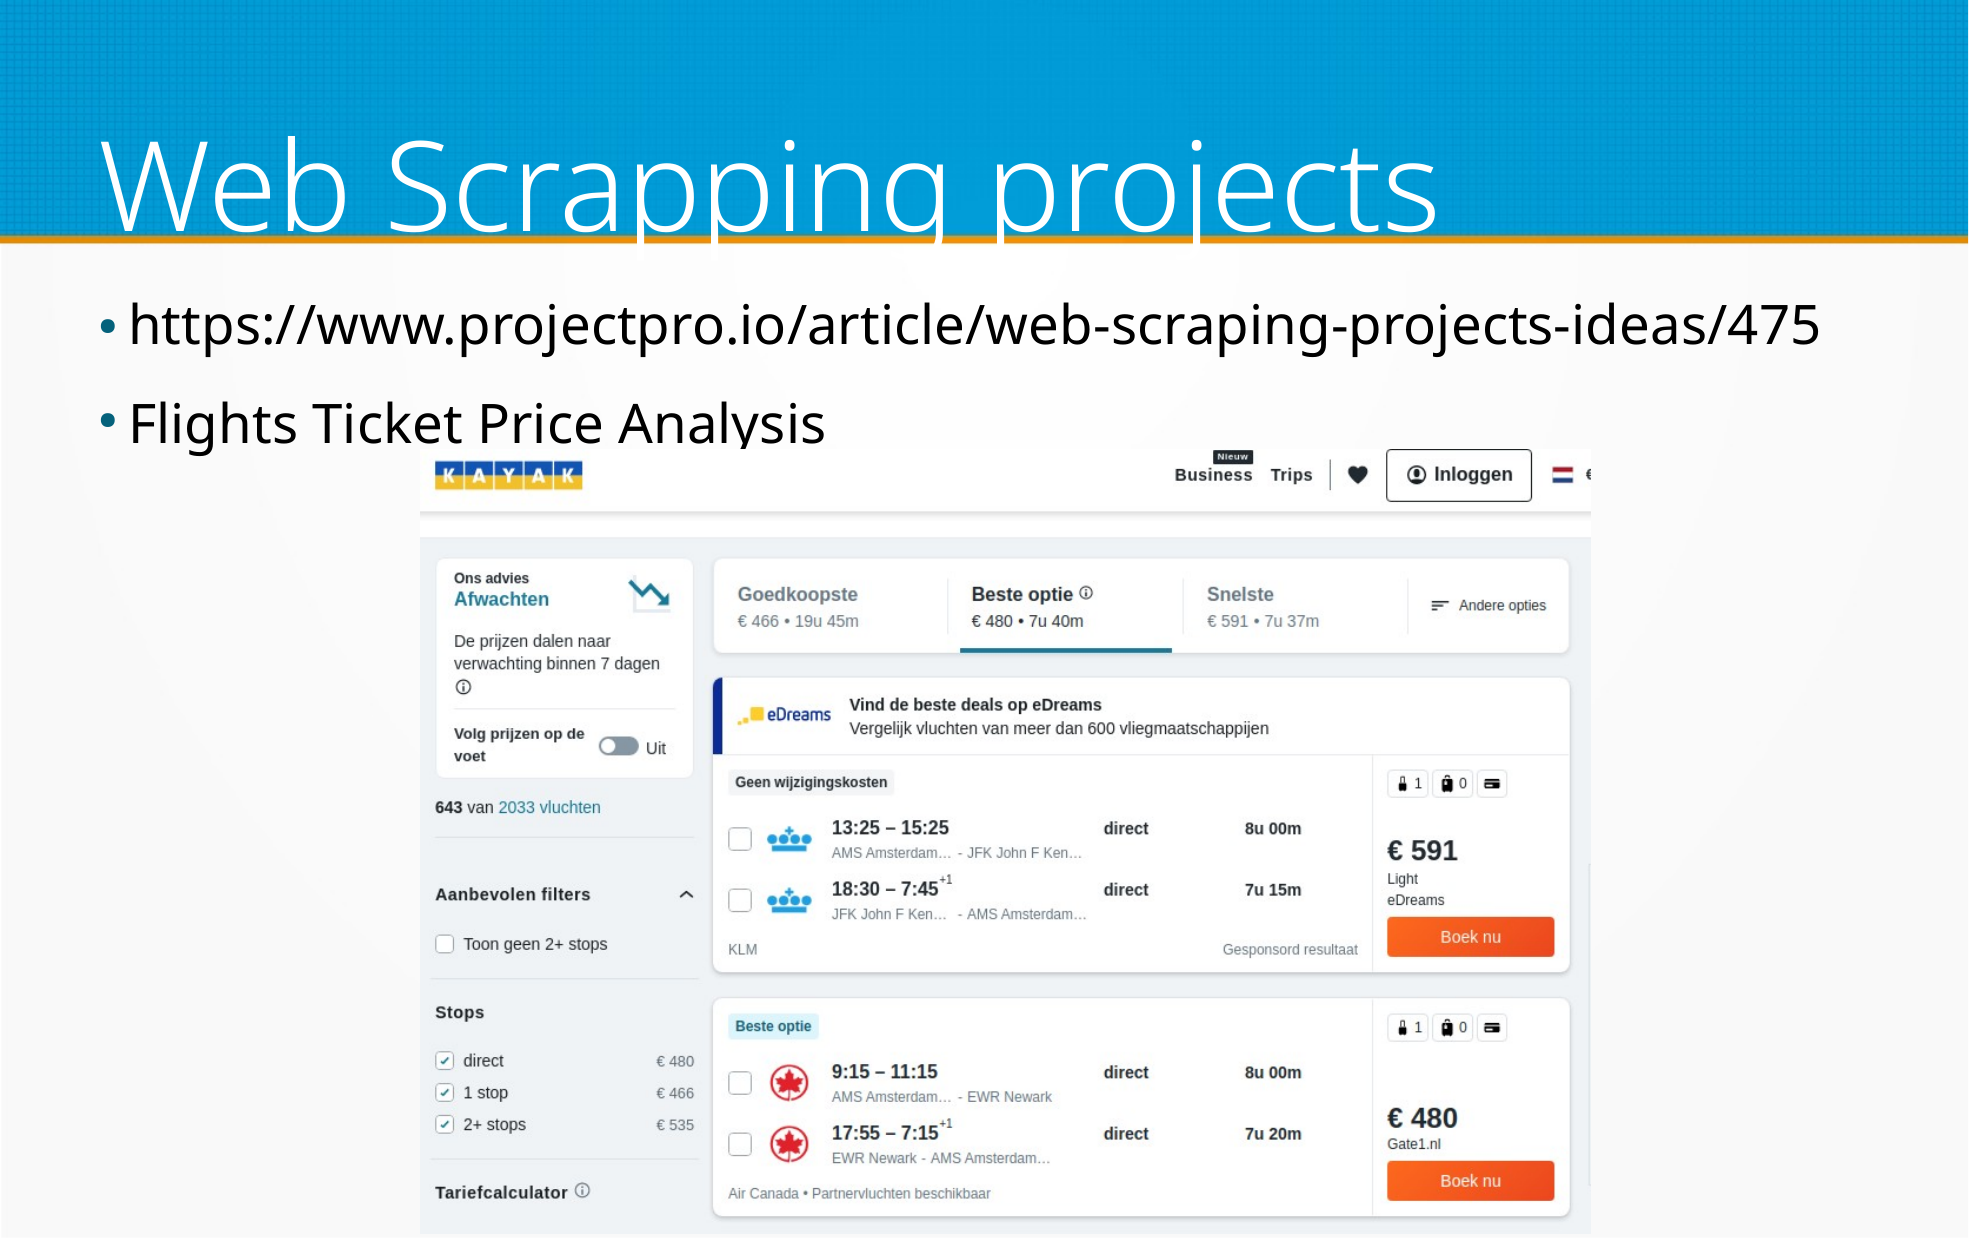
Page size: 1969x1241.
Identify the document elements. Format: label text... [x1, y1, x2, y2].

title Web Scrapping projects [98, 49, 1870, 257]
list https://www.projectpro.io/article/web-scraping-projects-ideas/475 Flights Ticket Price Analysis [98, 290, 1870, 481]
picture [0, 233, 1969, 1241]
